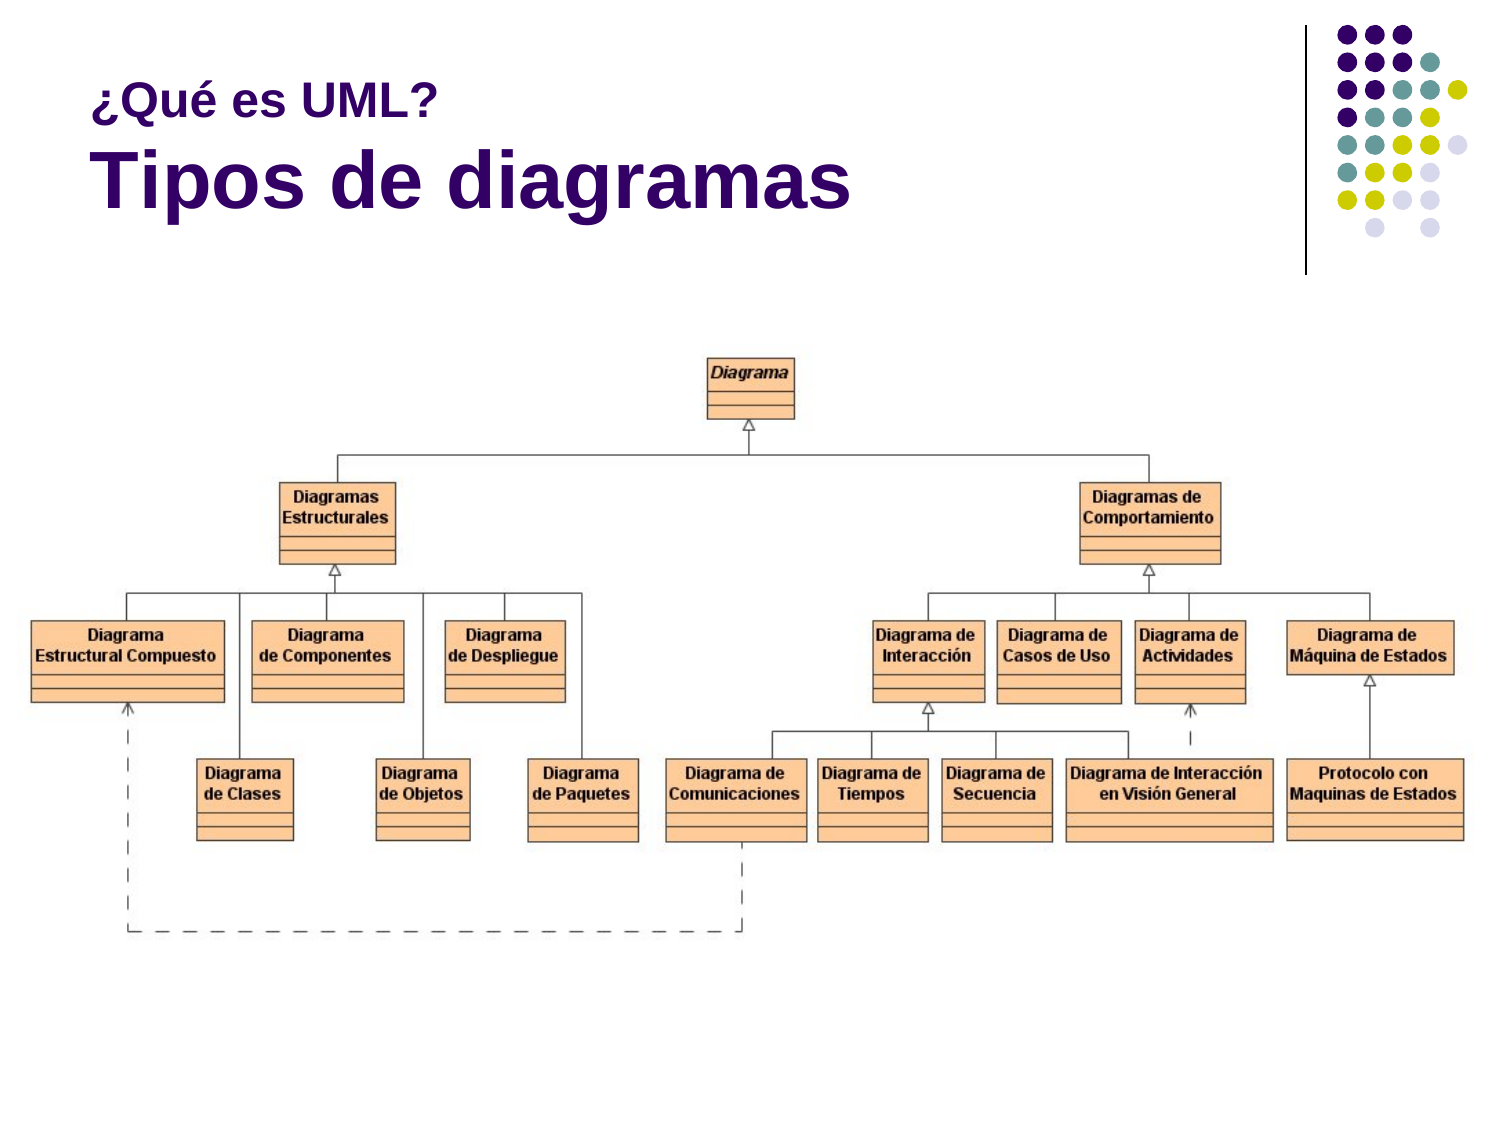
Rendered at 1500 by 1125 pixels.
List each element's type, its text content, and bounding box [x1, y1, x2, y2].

title ¿Qué es UML? Tipos de diagramas [74, 20, 1313, 233]
picture [17, 344, 1477, 945]
